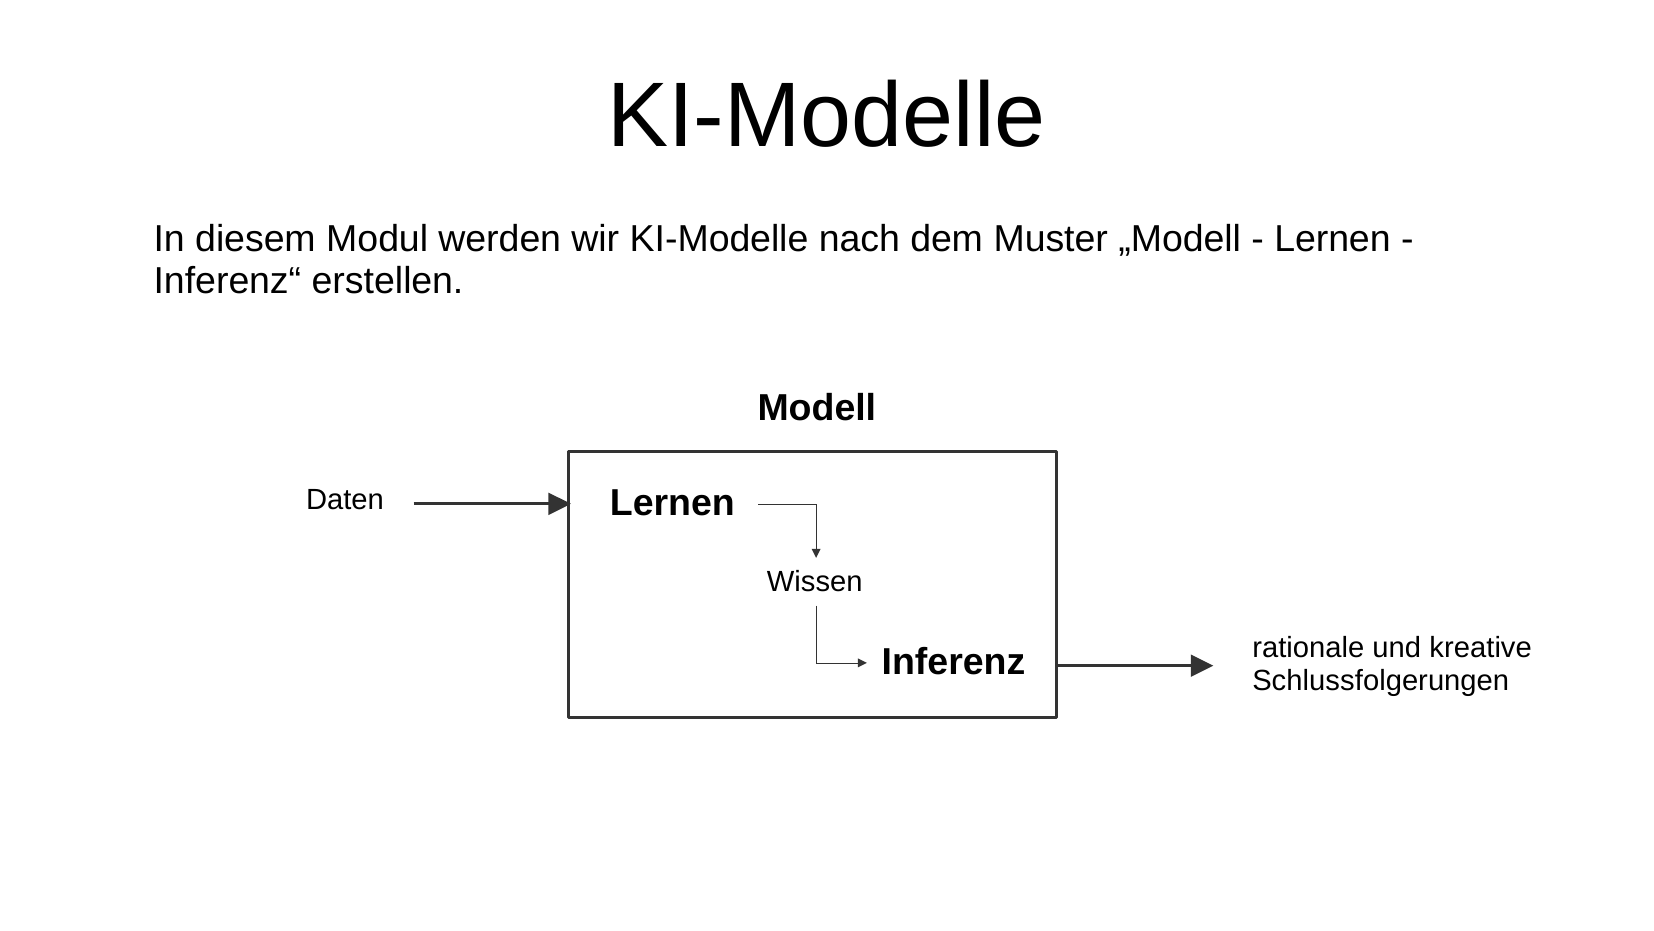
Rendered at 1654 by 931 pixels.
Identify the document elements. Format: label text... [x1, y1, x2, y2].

text_box Lernen [595, 473, 759, 535]
list In diesem Modul werden wir KI-Modelle nach dem Muster „Modell - Lernen - Inferenz“ erstellen. [82, 217, 1560, 337]
text_box Daten [291, 475, 455, 537]
text_box [568, 451, 1057, 718]
text_box rationale und kreative Schlussfolgerungen [1237, 623, 1558, 711]
text_box Wissen [752, 557, 881, 606]
title KI-Modelle [82, 37, 1571, 193]
text_box Modell [742, 379, 899, 439]
text_box Inferenz [866, 633, 1049, 693]
